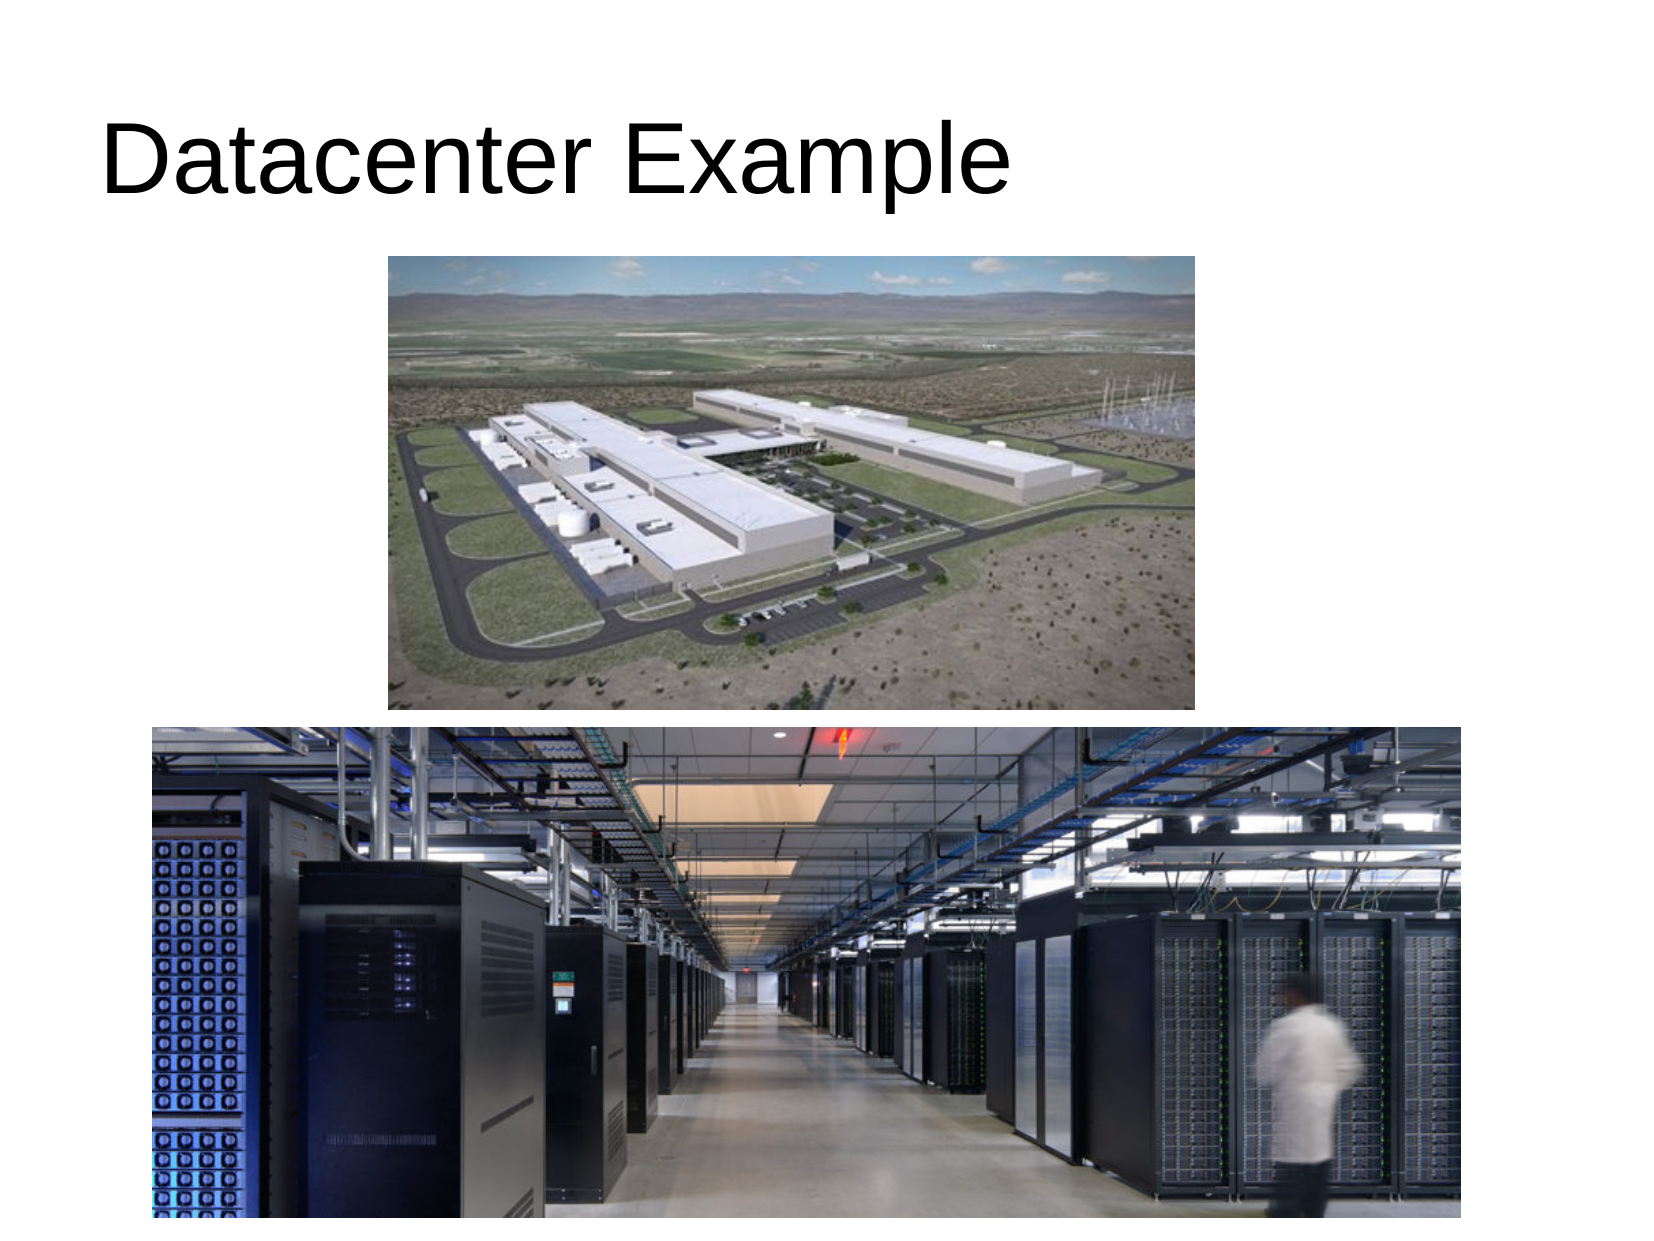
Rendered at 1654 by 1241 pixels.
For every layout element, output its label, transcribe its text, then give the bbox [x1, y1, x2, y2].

title Datacenter Example [82, 49, 1571, 257]
picture [388, 256, 1195, 710]
picture [152, 727, 1461, 1218]
